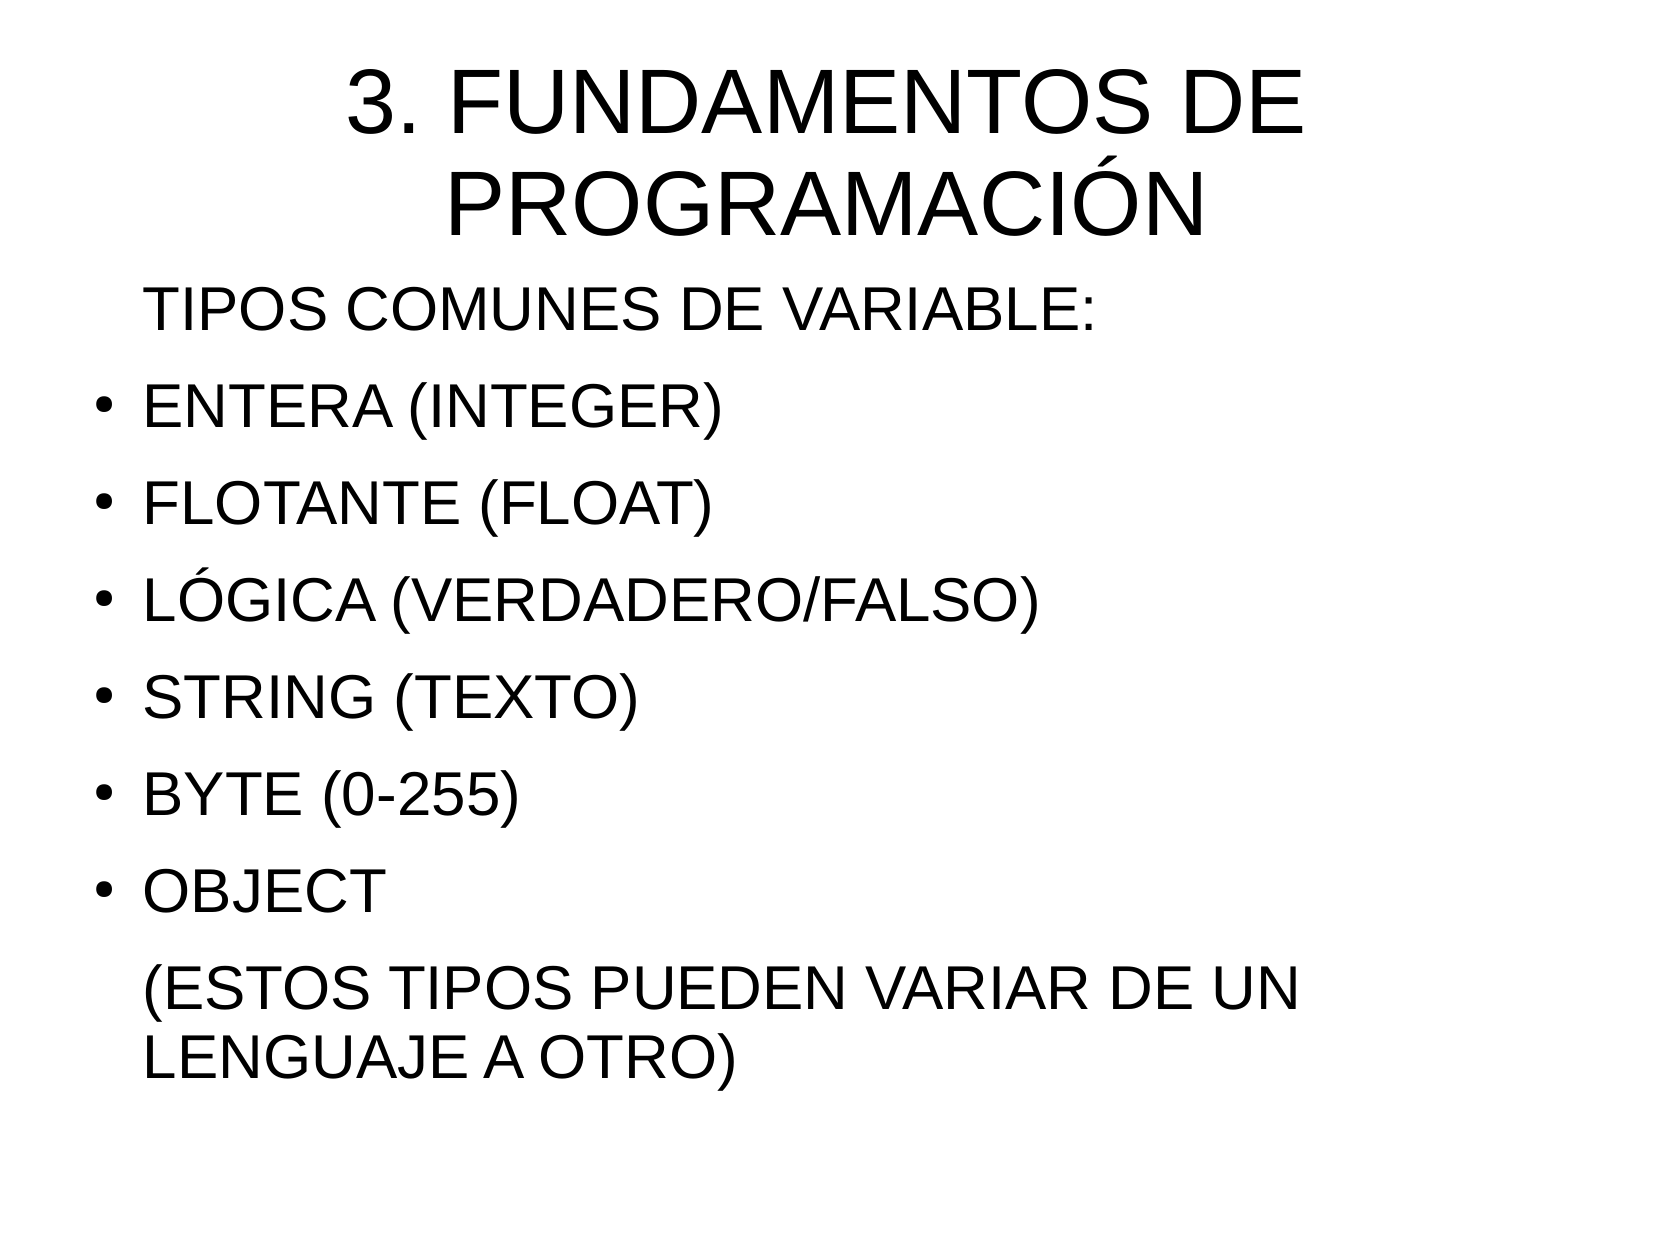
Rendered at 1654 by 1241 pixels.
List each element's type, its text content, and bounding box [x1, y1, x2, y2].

list TIPOS COMUNES DE VARIABLE: ENTERA (INTEGER) FLOTANTE (FLOAT) LÓGICA (VERDADERO/FALSO) STRING (TEXTO) BYTE (0-255) OBJECT (ESTOS TIPOS PUEDEN VARIAR DE UN LENGUAJE A OTRO) [76, 274, 1565, 1093]
title 3. FUNDAMENTOS DE PROGRAMACIÓN [82, 49, 1571, 257]
